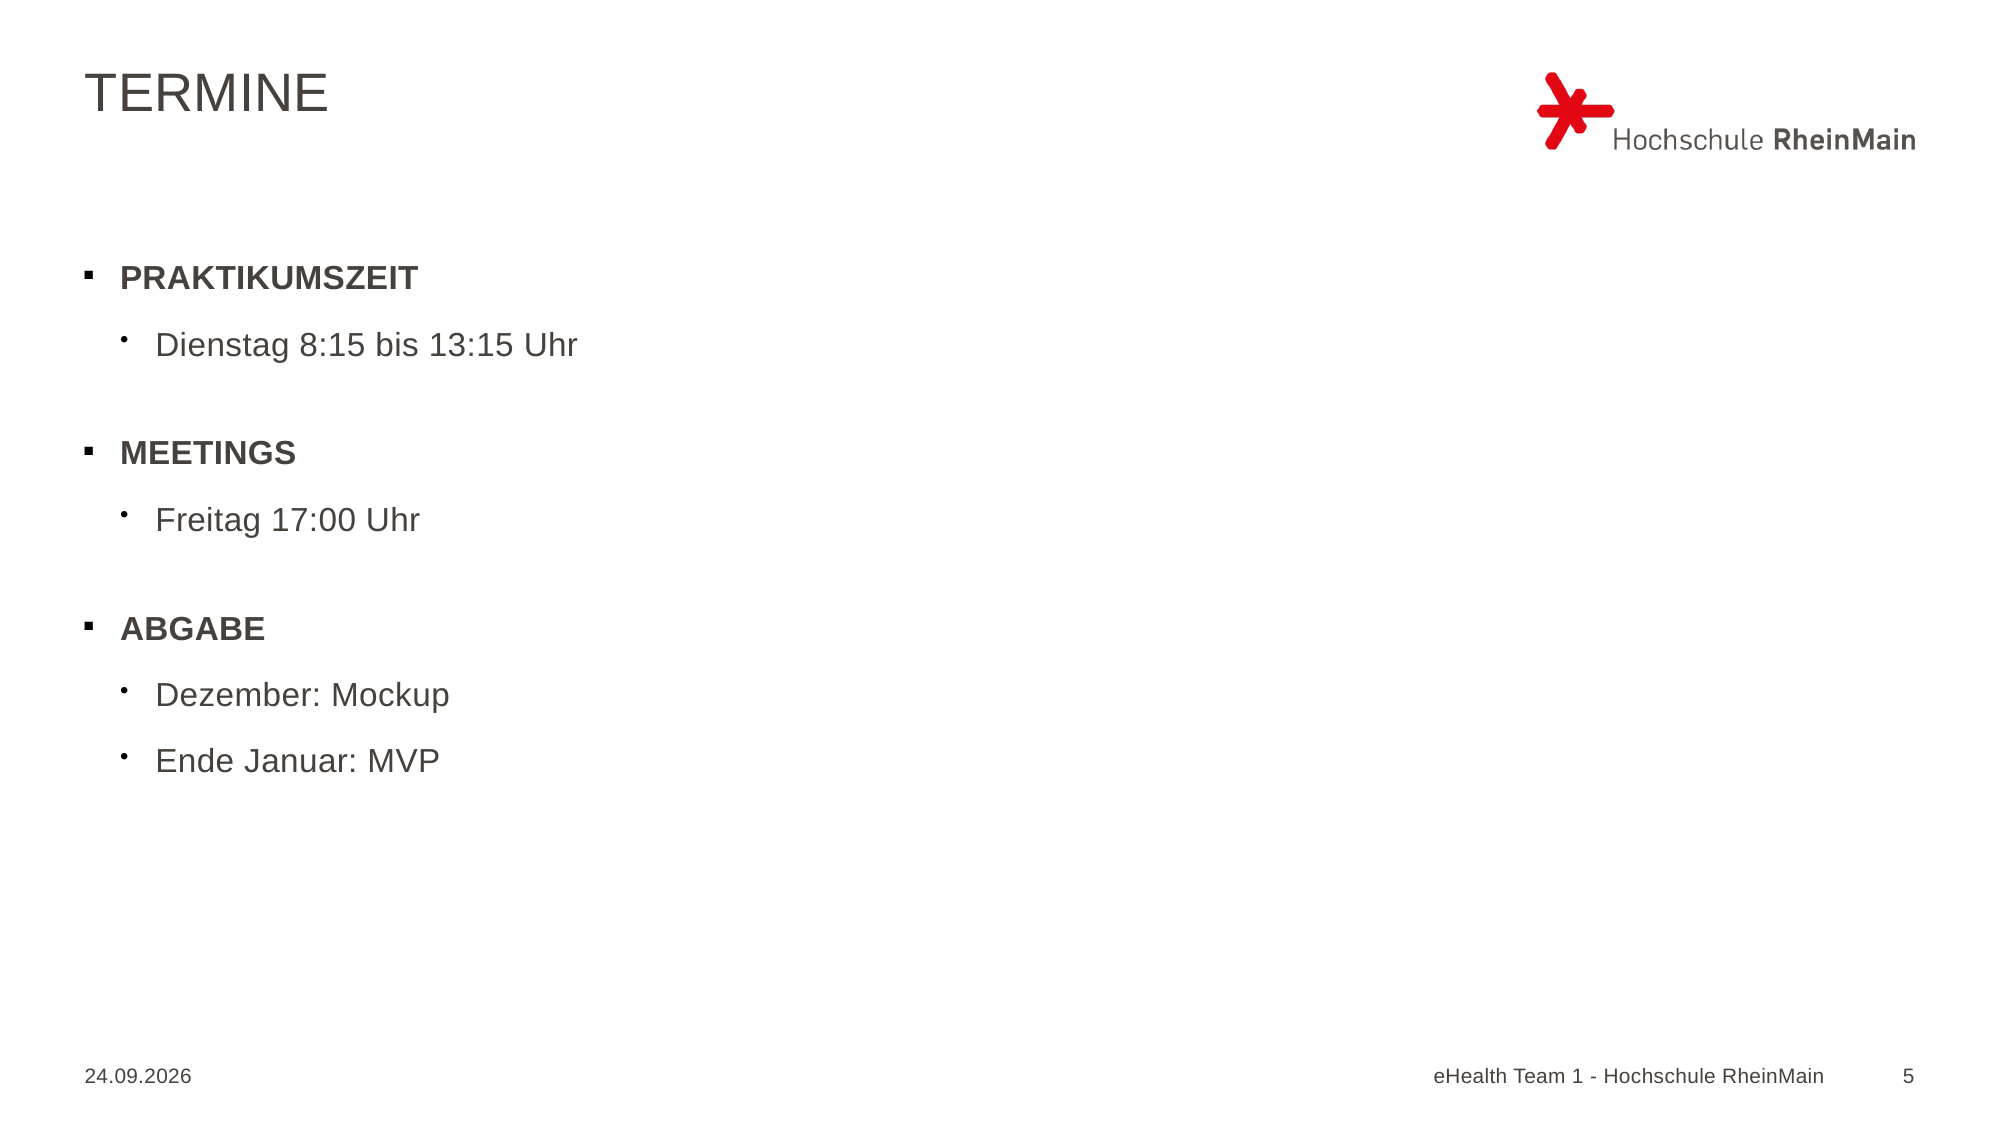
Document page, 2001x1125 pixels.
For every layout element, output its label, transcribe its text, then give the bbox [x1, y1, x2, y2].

picture [1537, 72, 1915, 150]
slide_number <Foliennummer> [1845, 1059, 1915, 1090]
slide_number 19.11.2020 [84, 1059, 325, 1090]
list PRAKTIKUMSZEIT Dienstag 8:15 bis 13:15 Uhr MEETINGS Freitag 17:00 Uhr ABGABE Dezember: Mockup Ende Januar: MVP [84, 253, 1916, 1025]
footer eHealth Team 1 - Hochschule RheinMain [701, 1059, 1845, 1090]
title TERMINE [84, 66, 1443, 124]
